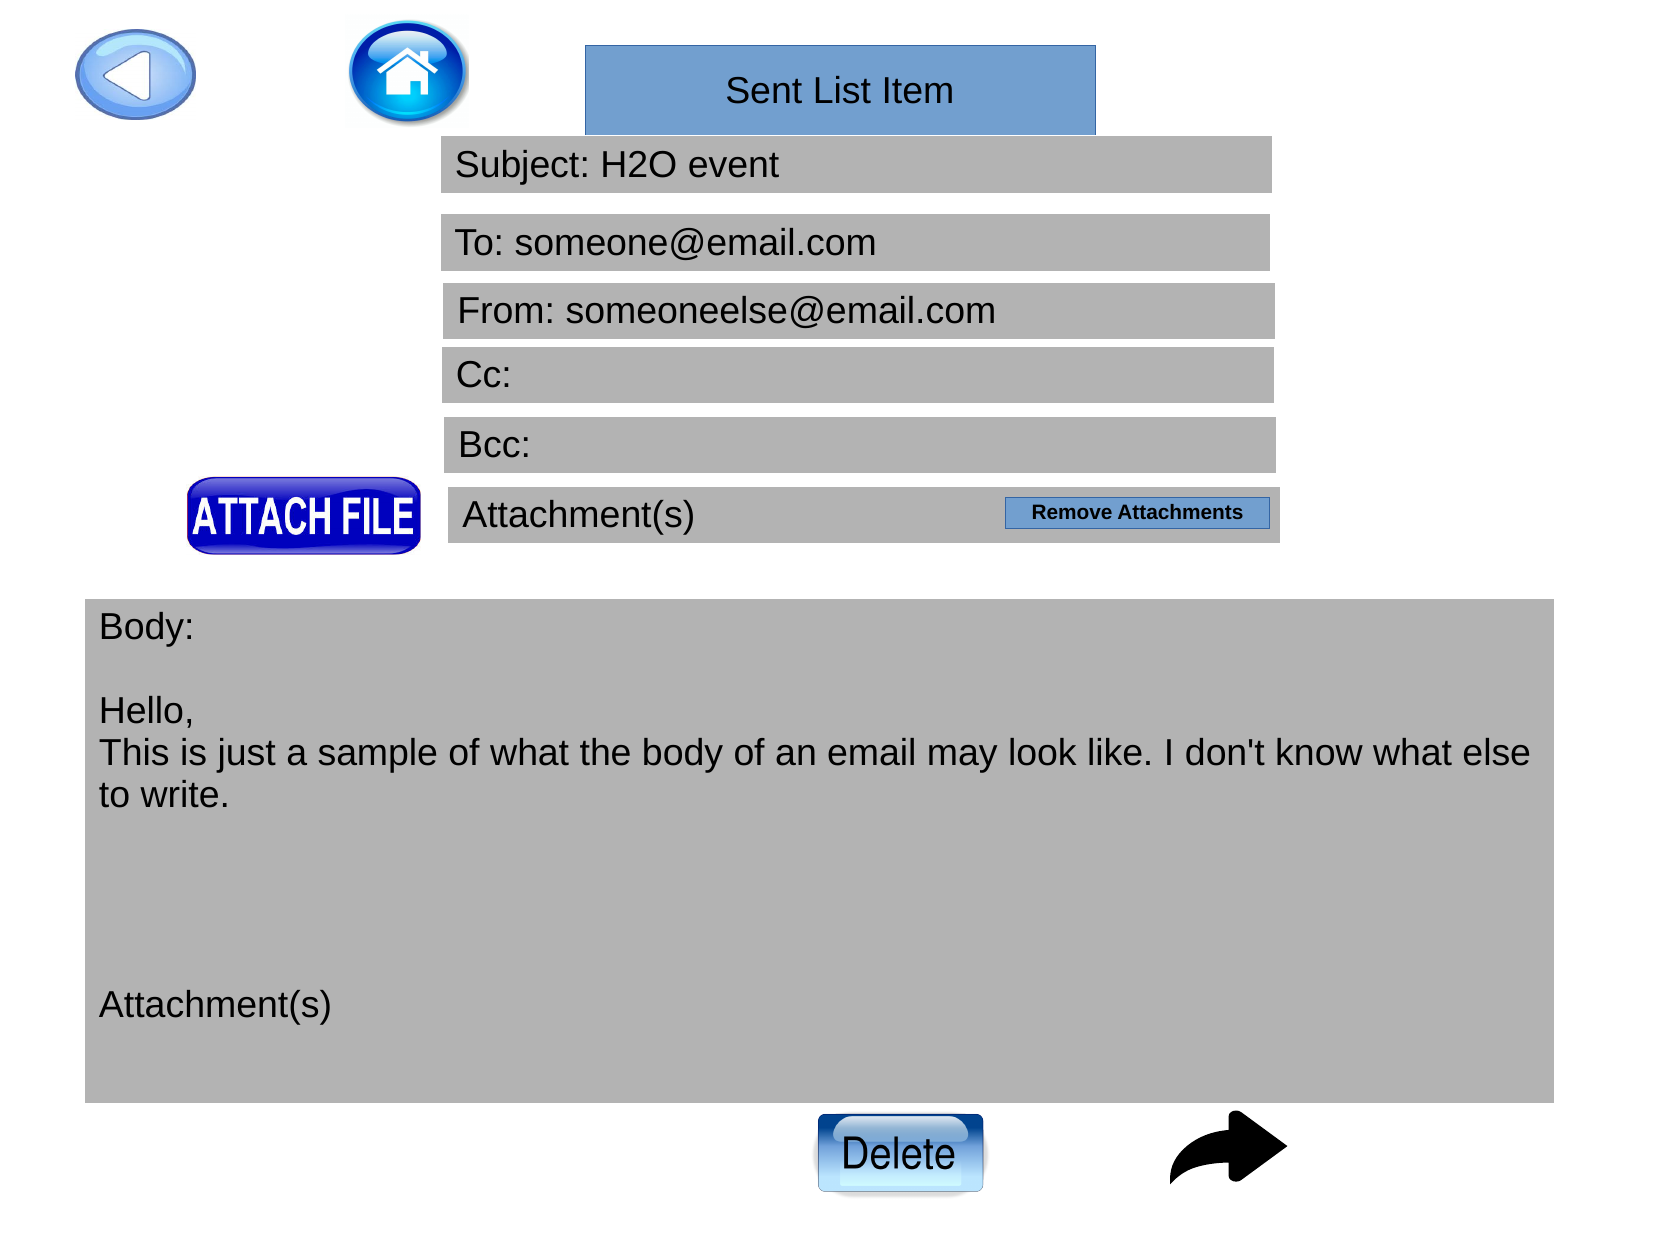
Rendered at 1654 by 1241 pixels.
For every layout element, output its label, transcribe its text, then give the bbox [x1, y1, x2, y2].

text_box Sent List Item [585, 45, 1096, 135]
table_header Subject: H2O event [441, 136, 1272, 193]
table_header Bcc: [444, 417, 1276, 473]
picture [186, 476, 421, 555]
picture [810, 1109, 991, 1201]
picture [345, 14, 469, 128]
table_header From: someoneelse@email.com [443, 283, 1275, 339]
table_header Body: Hello, This is just a sample of what the body of an email may look like. I don't know what else to write. Attachment(s) [85, 599, 1554, 1103]
picture [1170, 1104, 1288, 1201]
table_header To: someone@email.com [441, 214, 1270, 271]
table_header Cc: [442, 347, 1274, 403]
picture [75, 29, 196, 121]
table_header Attachment(s) [448, 487, 1280, 543]
text_box Remove Attachments [1005, 497, 1270, 529]
